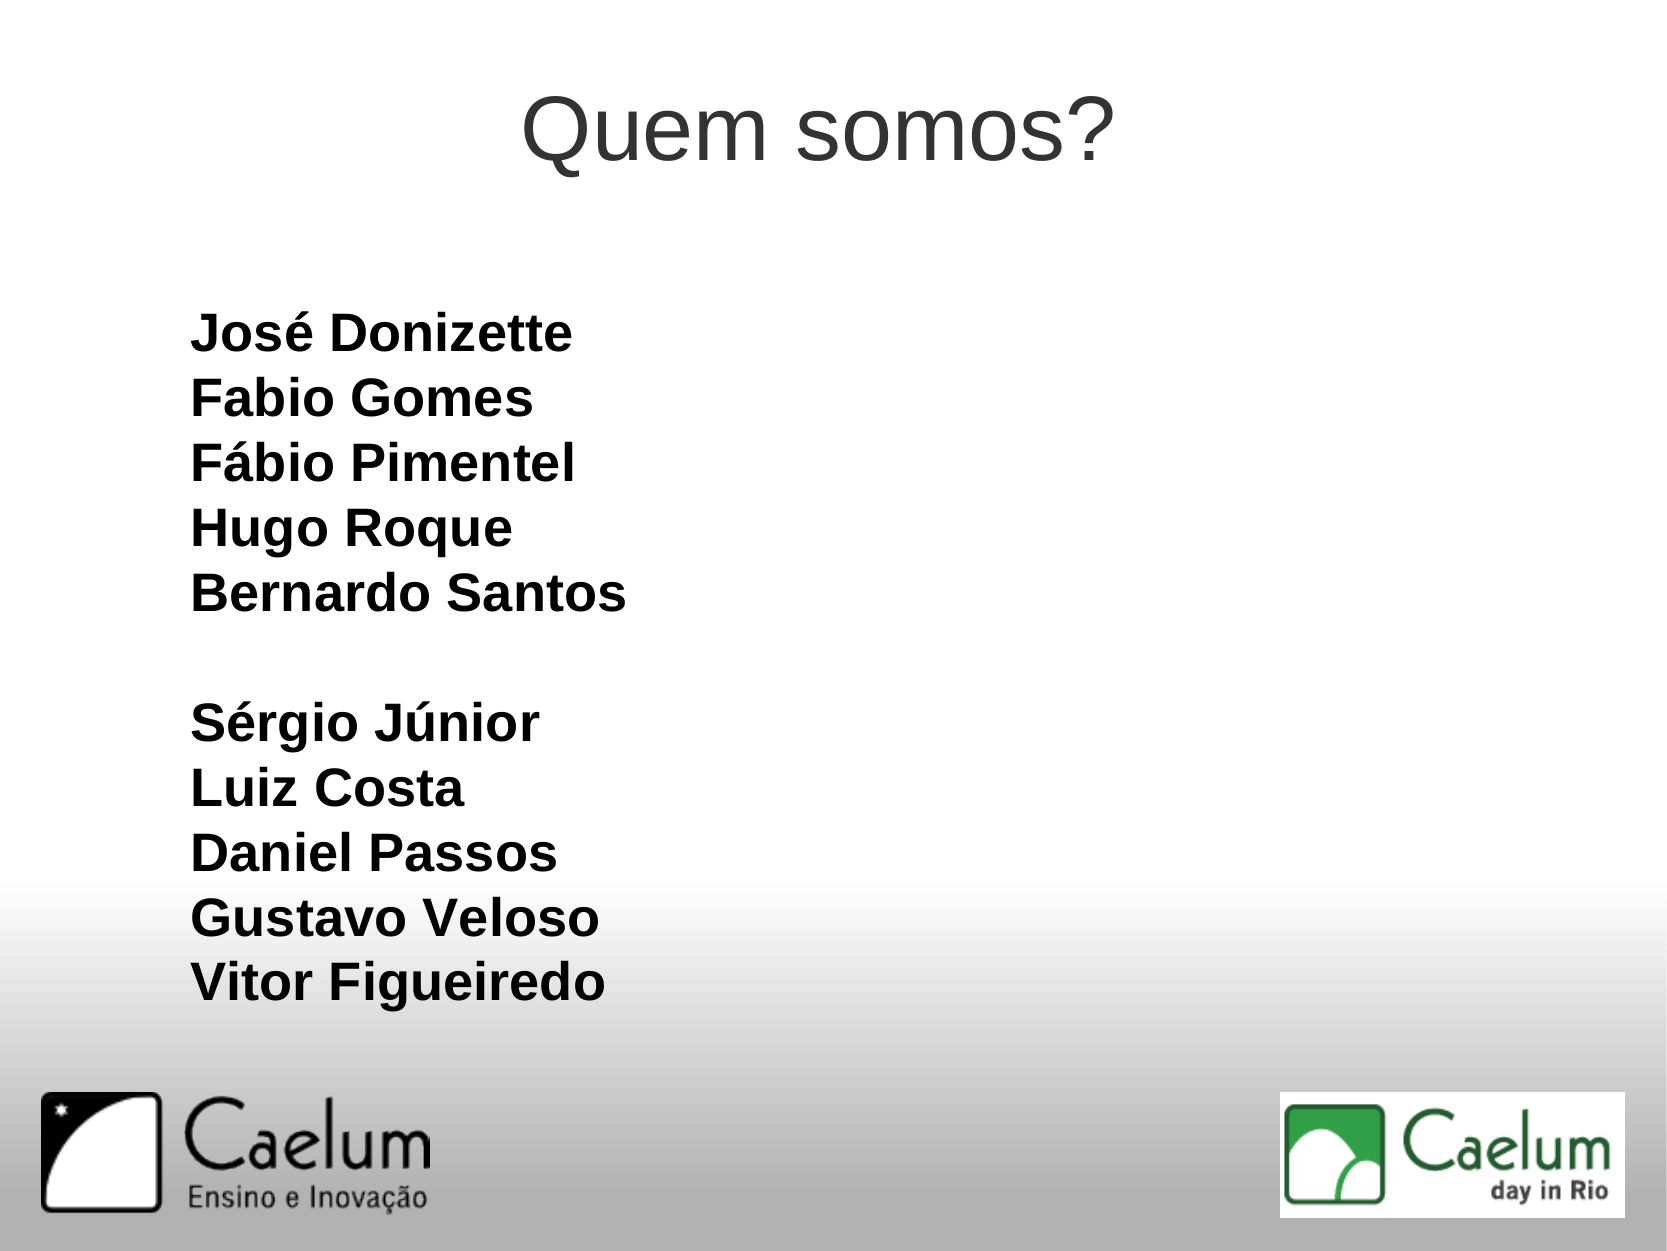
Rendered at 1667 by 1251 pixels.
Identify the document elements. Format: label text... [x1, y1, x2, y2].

title Quem somos? [126, 82, 1512, 283]
text_box José Donizette Fabio Gomes Fábio Pimentel Hugo Roque Bernardo Santos Sérgio Júnior Luiz Costa Daniel Passos Gustavo Veloso Vitor Figueiredo [167, 280, 653, 1029]
picture [0, 0, 1667, 1251]
